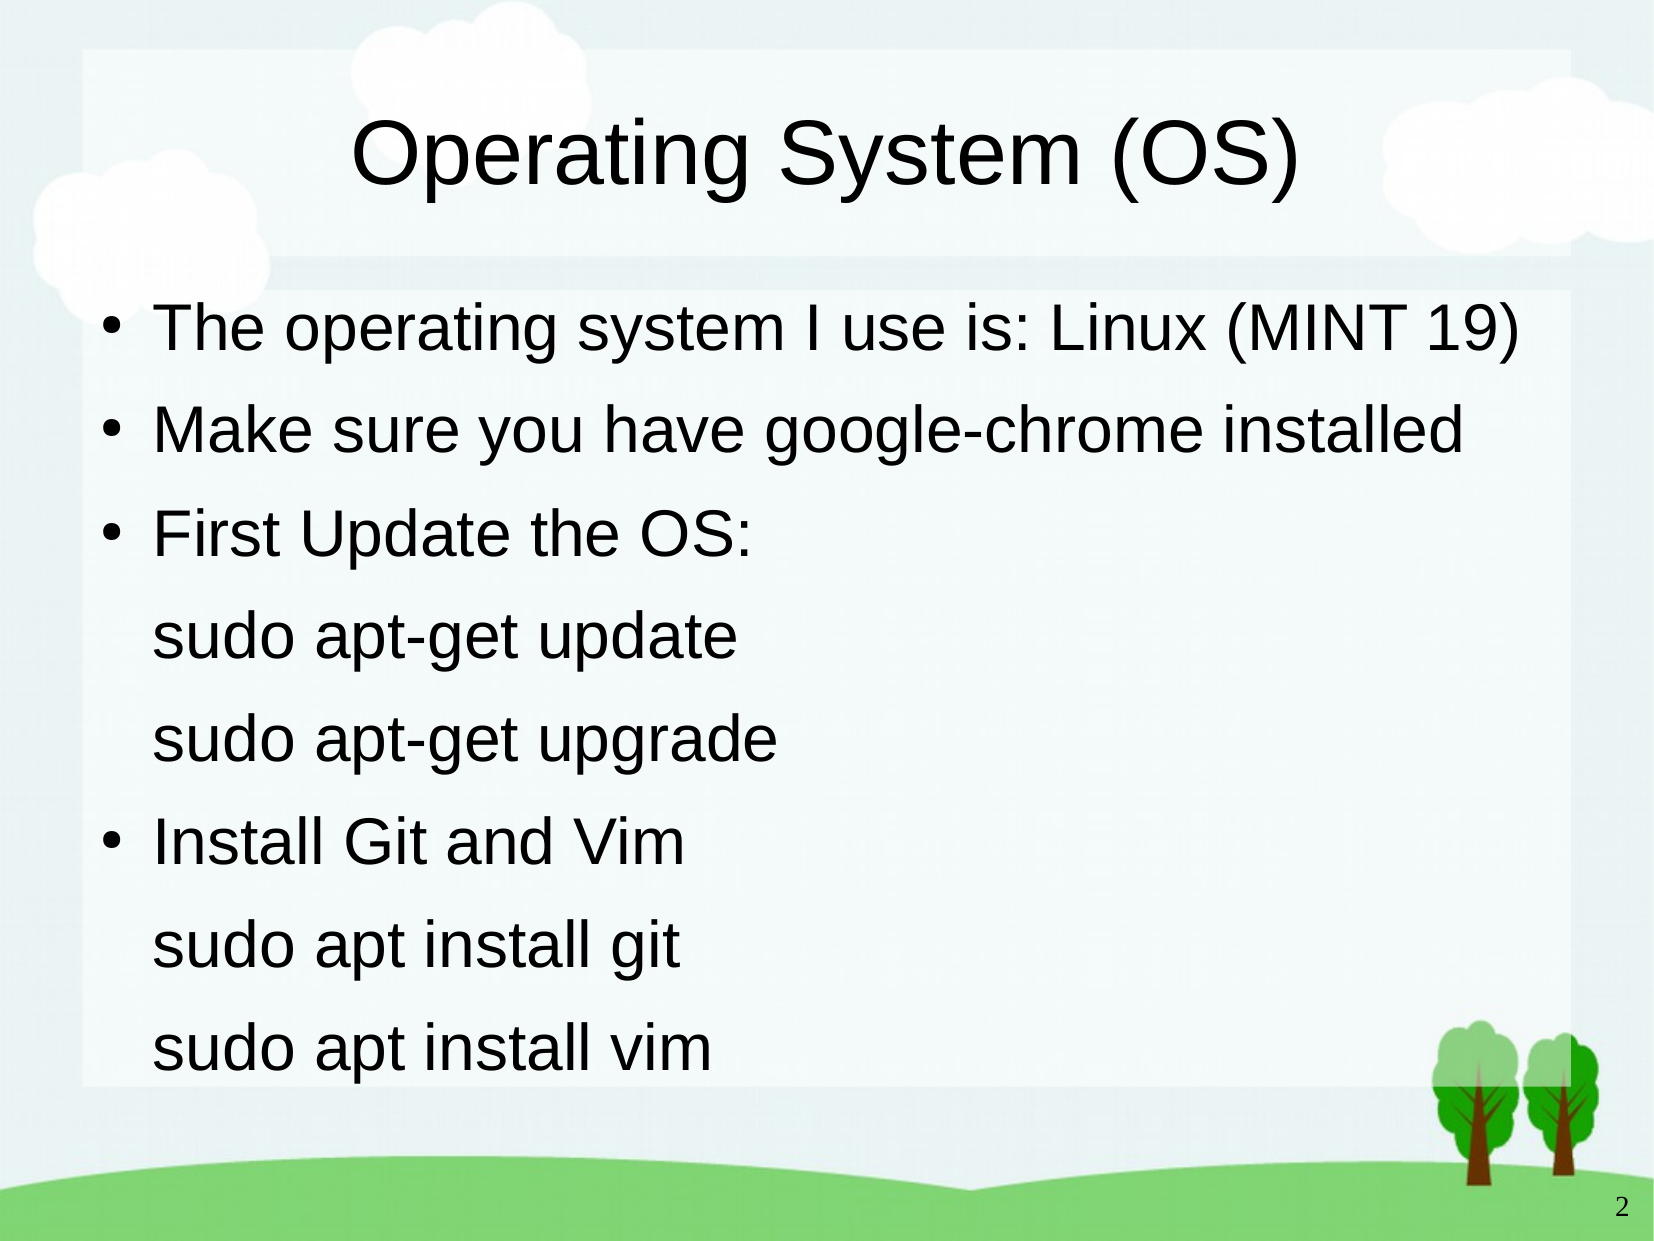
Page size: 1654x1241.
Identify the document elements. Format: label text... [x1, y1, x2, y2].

list The operating system I use is: Linux (MINT 19) Make sure you have google-chrome installed First Update the OS: sudo apt-get update sudo apt-get upgrade Install Git and Vim sudo apt install git sudo apt install vim [82, 290, 1571, 1087]
title Operating System (OS) [82, 49, 1571, 257]
picture [0, 0, 1654, 1241]
